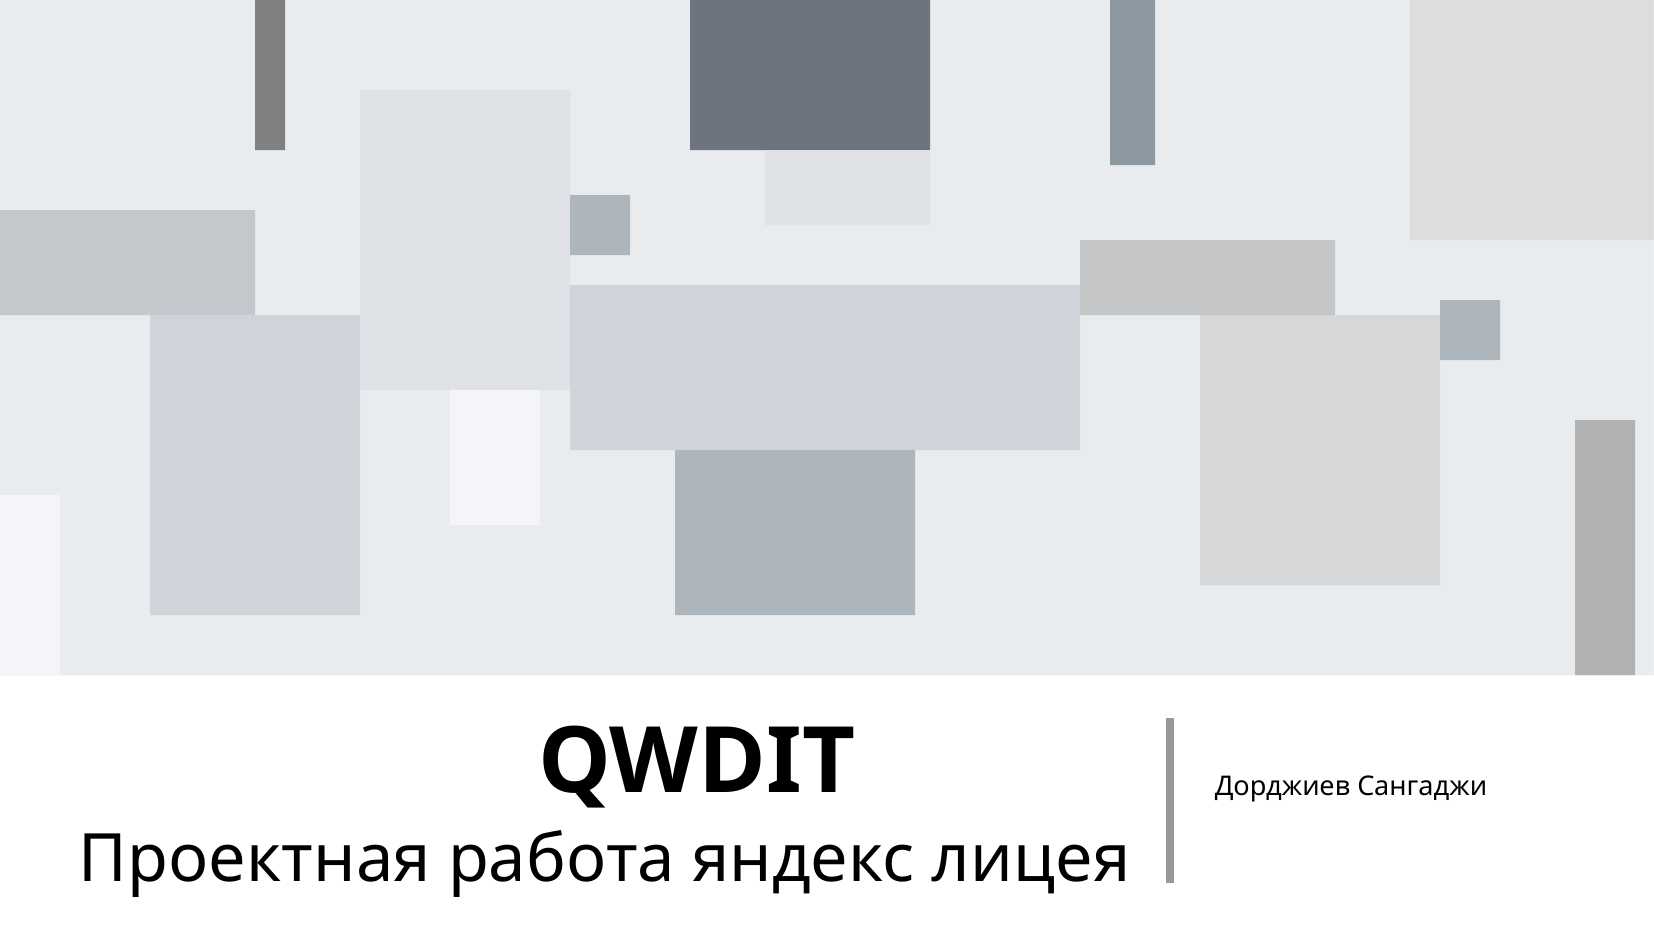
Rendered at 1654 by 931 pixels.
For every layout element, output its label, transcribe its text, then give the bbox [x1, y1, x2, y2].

subtitle Проектная работа яндекс лицея [37, 773, 1132, 931]
text_box Дорджиев Сангаджи [1200, 759, 1591, 841]
title QWDIT [262, 693, 1132, 773]
